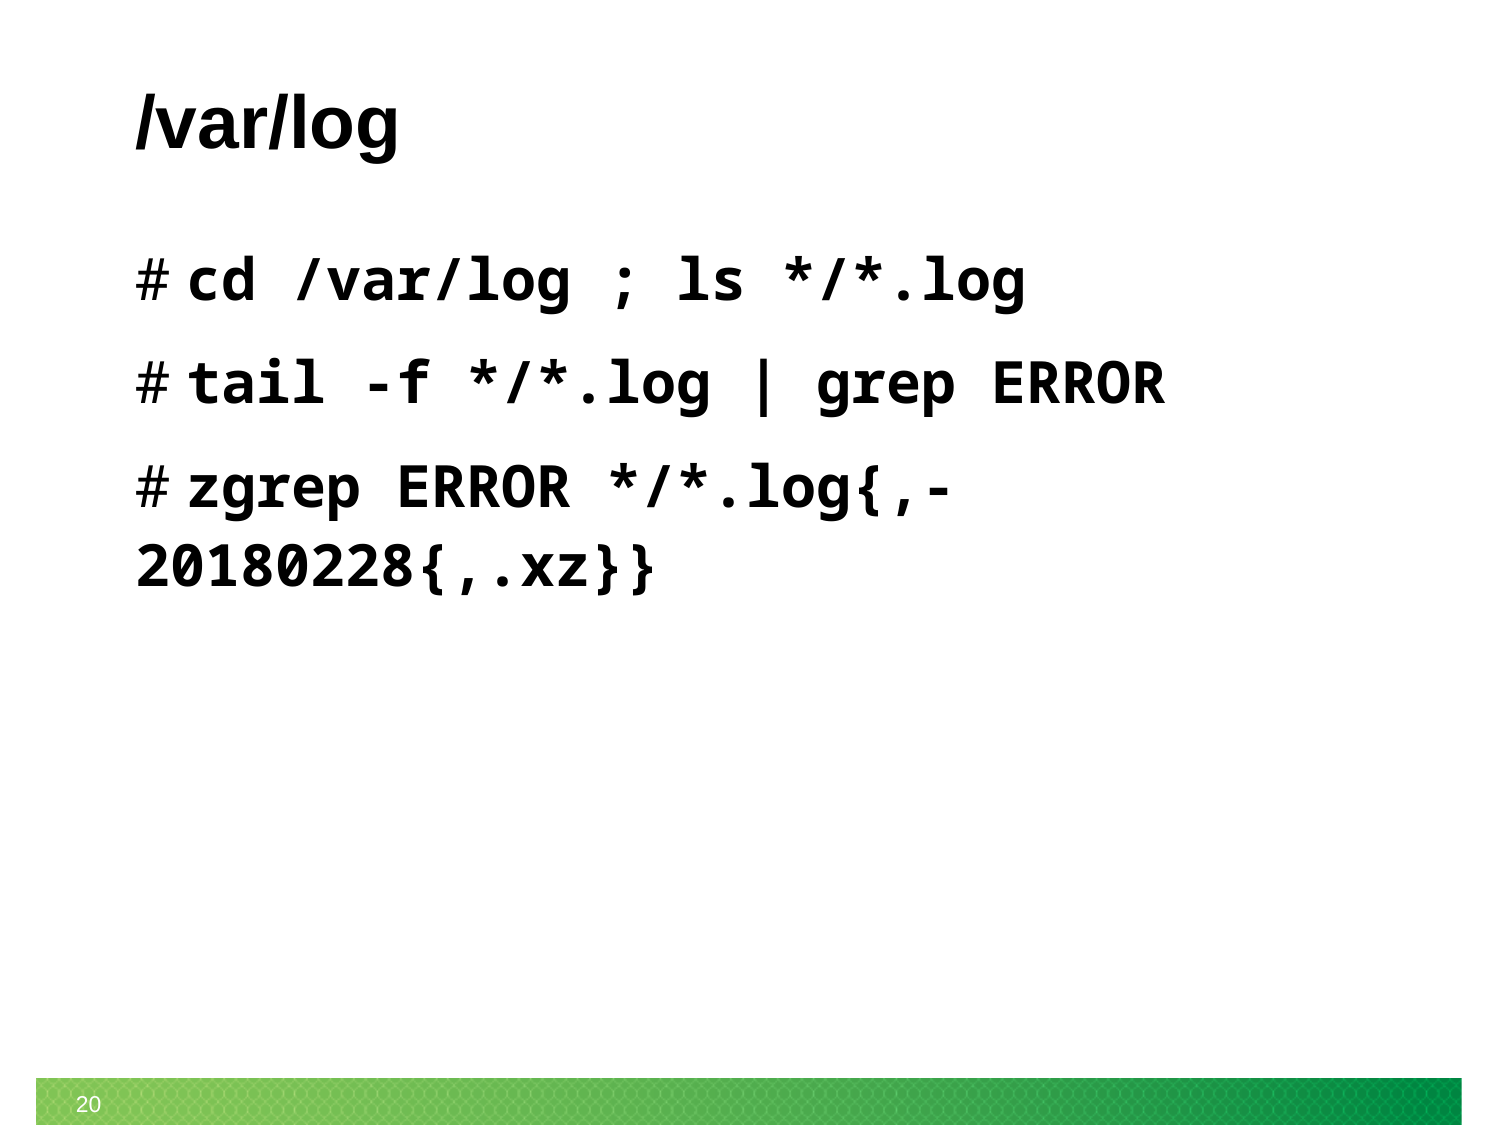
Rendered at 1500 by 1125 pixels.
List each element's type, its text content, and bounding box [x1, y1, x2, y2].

title /var/log [135, 41, 1372, 204]
picture [36, 1078, 1462, 1125]
list # cd /var/log ; ls */*.log # tail -f */*.log | grep ERROR # zgrep ERROR */*.log{,-20180228{,.xz}} [135, 238, 1372, 892]
